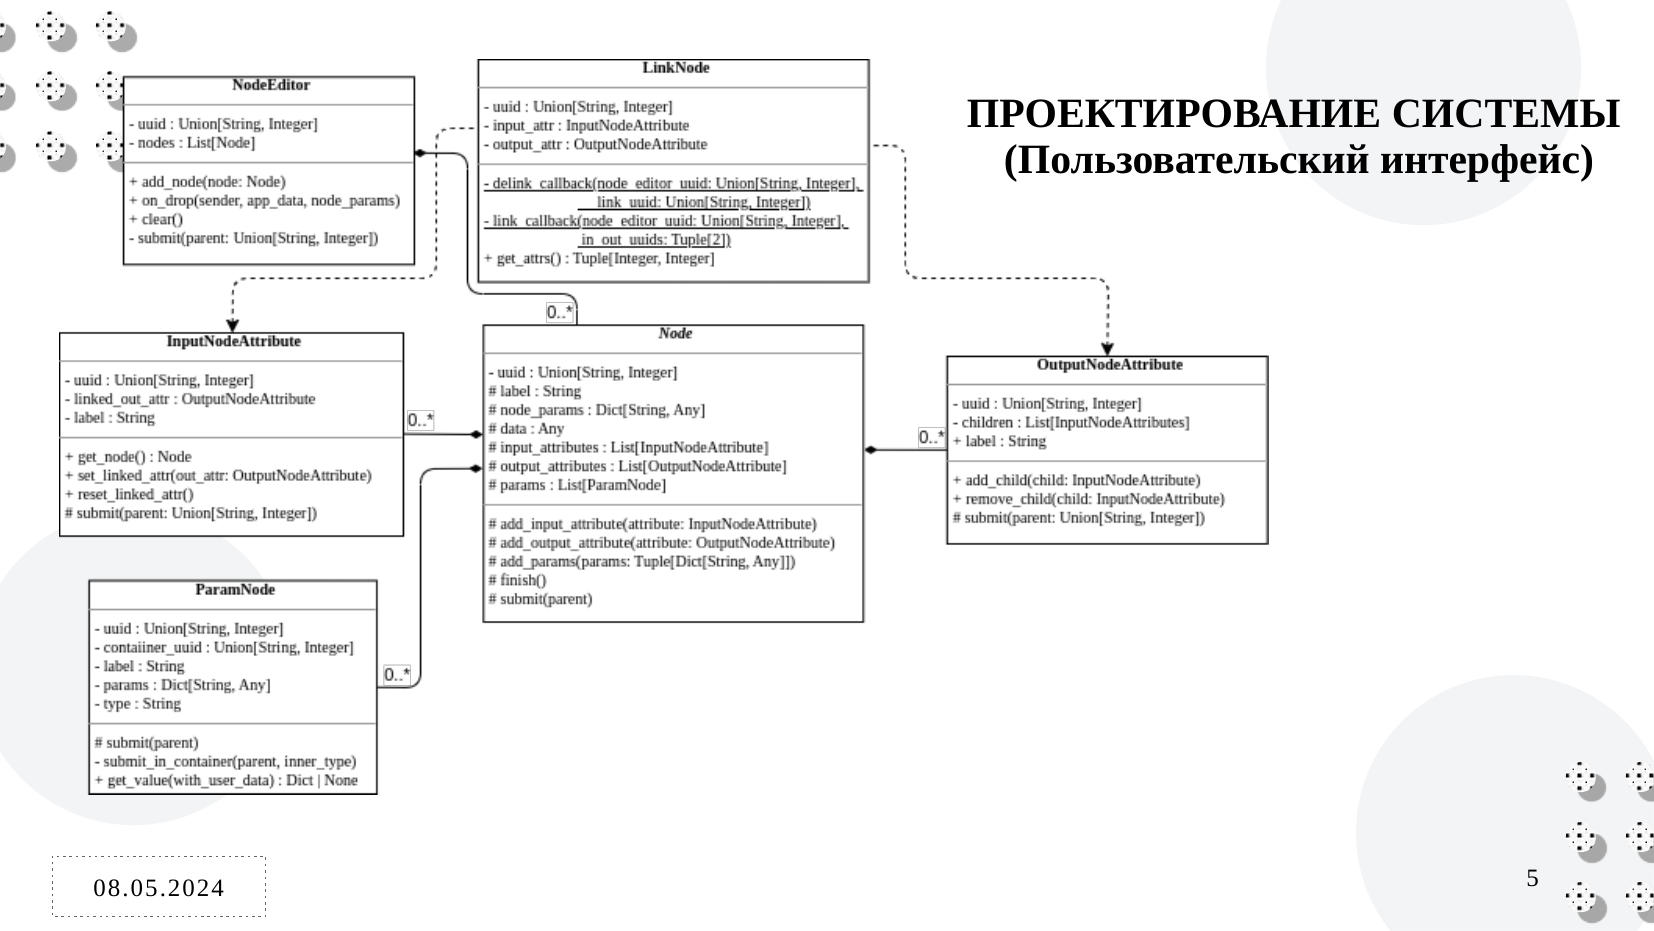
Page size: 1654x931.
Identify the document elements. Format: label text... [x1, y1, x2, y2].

picture [35, 11, 66, 42]
title ПРОЕКТИРОВАНИЕ СИСТЕМЫ (Пользовательский интерфейс) [1269, 59, 1654, 215]
picture [95, 11, 126, 42]
picture [0, 14, 6, 39]
text_box <number> [1535, 856, 1622, 916]
picture [0, 134, 7, 159]
picture [35, 59, 1269, 796]
picture [1565, 762, 1596, 793]
picture [1625, 882, 1654, 913]
picture [1565, 822, 1596, 853]
picture [1625, 762, 1654, 793]
picture [1625, 822, 1654, 853]
picture [0, 74, 6, 99]
text_box 08.05.2024 [52, 856, 266, 917]
